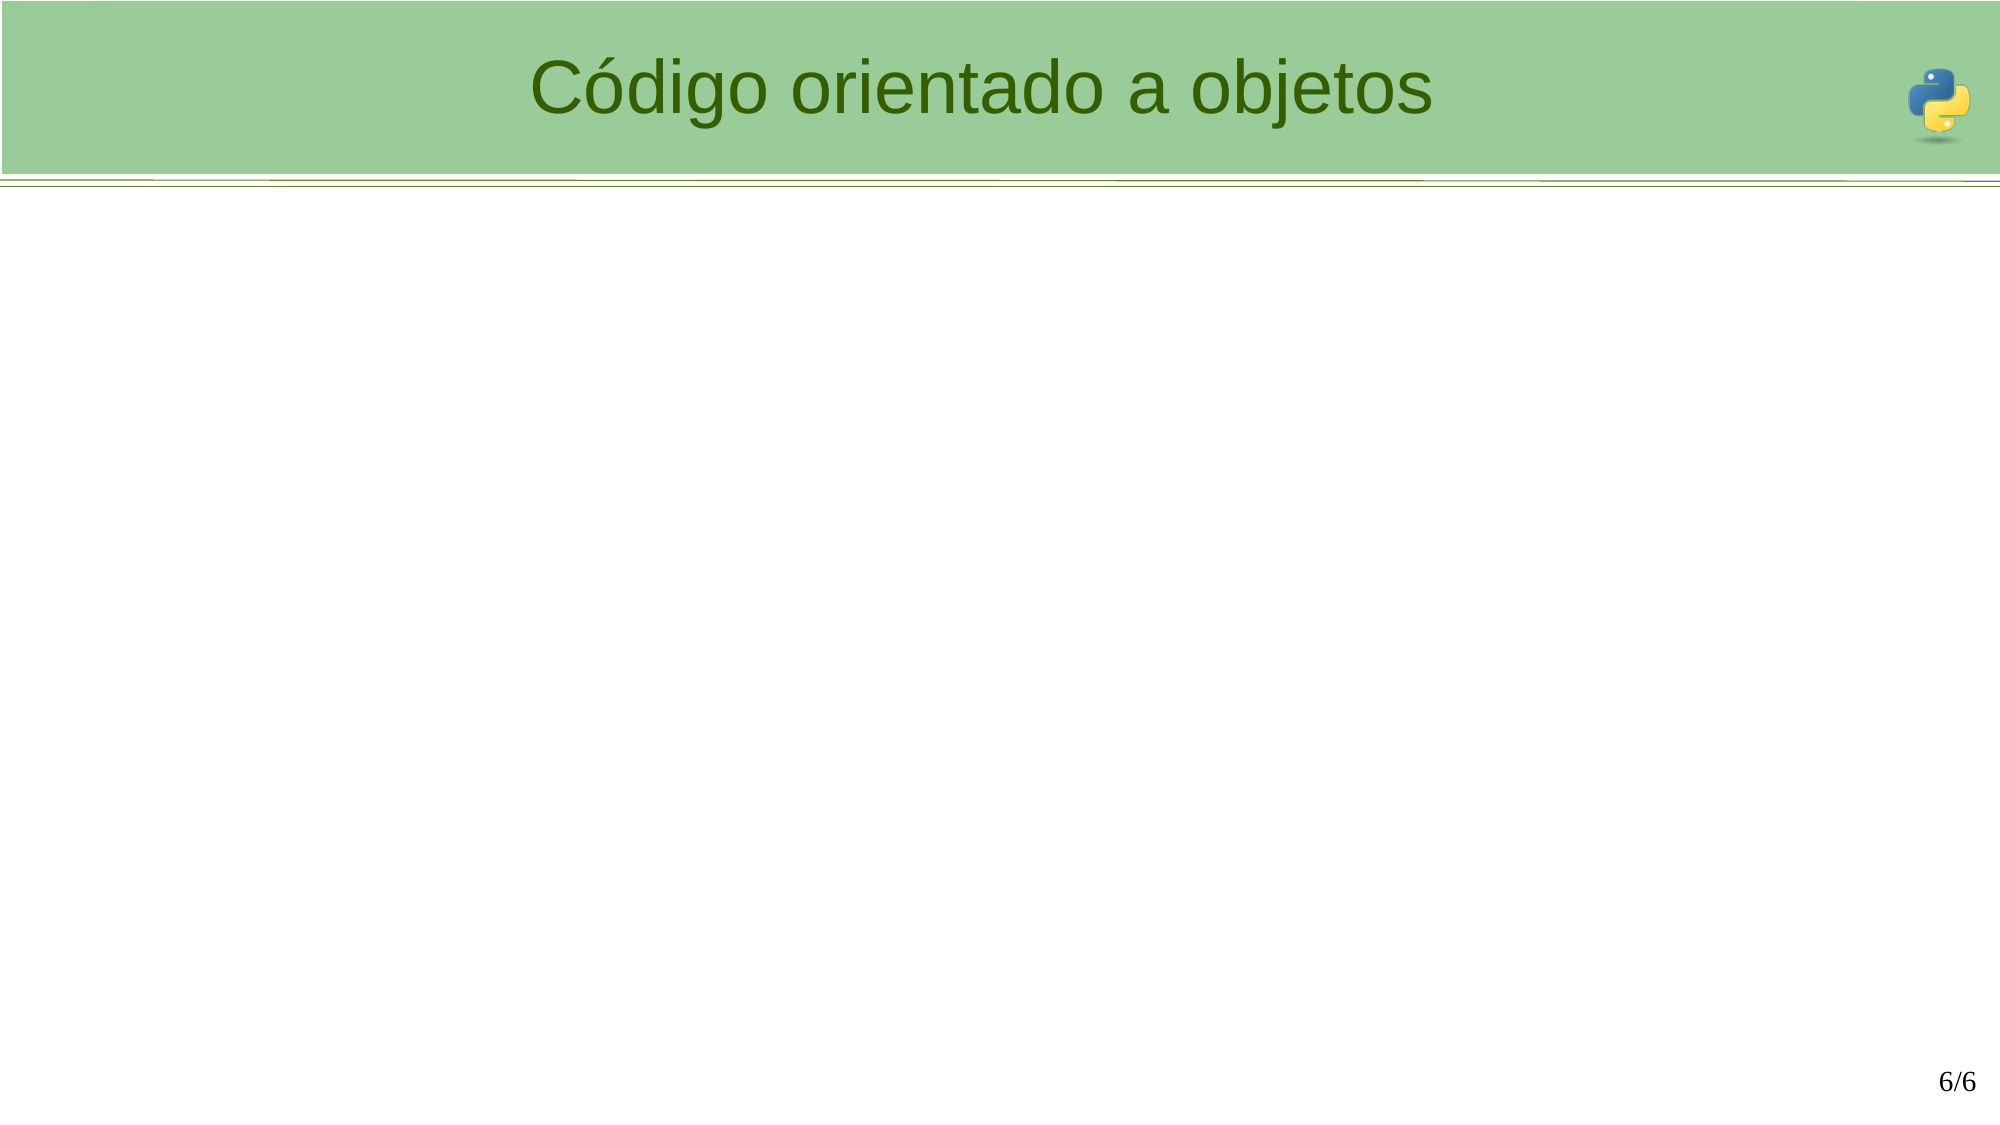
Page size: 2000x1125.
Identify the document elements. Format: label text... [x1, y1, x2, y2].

title Código orientado a objetos [105, 0, 1861, 174]
picture [1901, 59, 1979, 148]
